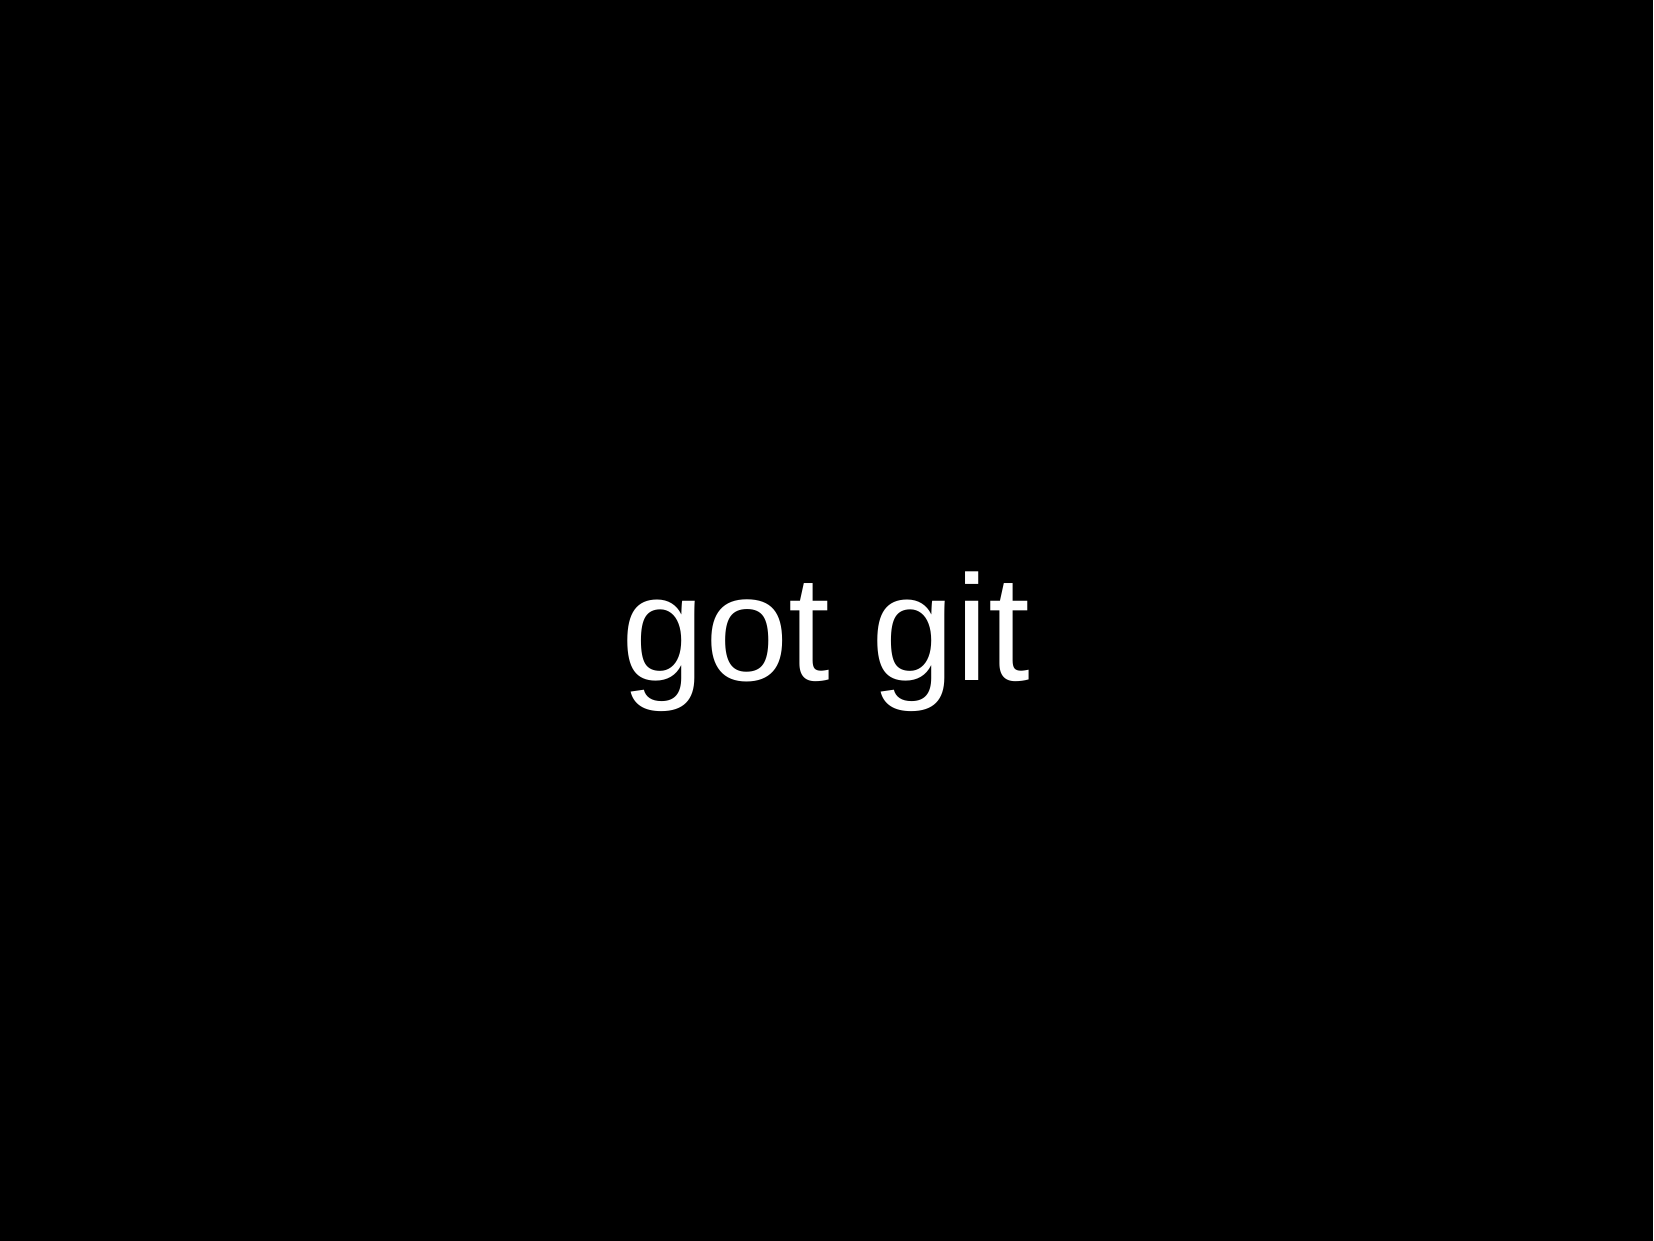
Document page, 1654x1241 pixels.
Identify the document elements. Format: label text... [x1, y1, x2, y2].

title got git [82, 525, 1571, 733]
